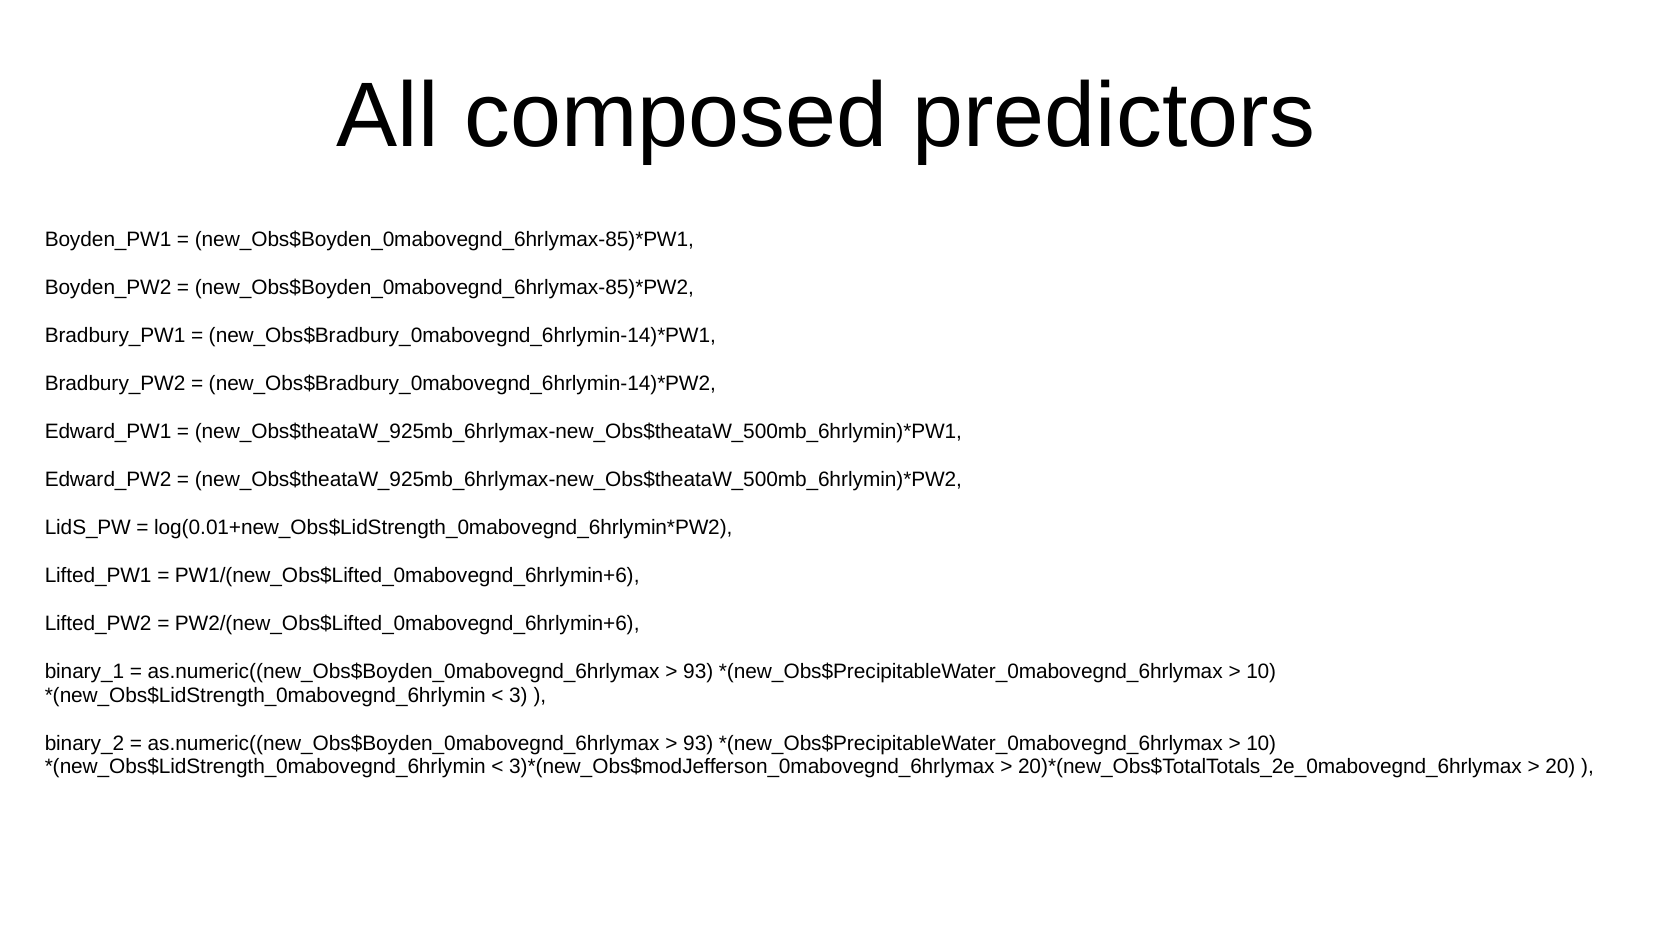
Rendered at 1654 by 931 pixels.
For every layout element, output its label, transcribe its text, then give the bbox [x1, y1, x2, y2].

title All composed predictors [82, 37, 1571, 193]
text_box Boyden_PW1 = (new_Obs$Boyden_0mabovegnd_6hrlymax-85)*PW1, Boyden_PW2 = (new_Obs$Boyden_0mabovegnd_6hrlymax-85)*PW2, Bradbury_PW1 = (new_Obs$Bradbury_0mabovegnd_6hrlymin-14)*PW1, Bradbury_PW2 = (new_Obs$Bradbury_0mabovegnd_6hrlymin-14)*PW2, Edward_PW1 = (new_Obs$theataW_925mb_6hrlymax-new_Obs$theataW_500mb_6hrlymin)*PW1, Edward_PW2 = (new_Obs$theataW_925mb_6hrlymax-new_Obs$theataW_500mb_6hrlymin)*PW2, LidS_PW = log(0.01+new_Obs$LidStrength_0mabovegnd_6hrlymin*PW2), Lifted_PW1 = PW1/(new_Obs$Lifted_0mabovegnd_6hrlymin+6), Lifted_PW2 = PW2/(new_Obs$Lifted_0mabovegnd_6hrlymin+6), binary_1 = as.numeric((new_Obs$Boyden_0mabovegnd_6hrlymax > 93) *(new_Obs$PrecipitableWater_0mabovegnd_6hrlymax > 10) *(new_Obs$LidStrength_0mabovegnd_6hrlymin < 3) ), binary_2 = as.numeric((new_Obs$Boyden_0mabovegnd_6hrlymax > 93) *(new_Obs$PrecipitableWater_0mabovegnd_6hrlymax > 10) *(new_Obs$LidStrength_0mabovegnd_6hrlymin < 3)*(new_Obs$modJefferson_0mabovegnd_6hrlymax > 20)*(new_Obs$TotalTotals_2e_0mabovegnd_6hrlymax > 20) ), [30, 220, 1609, 931]
